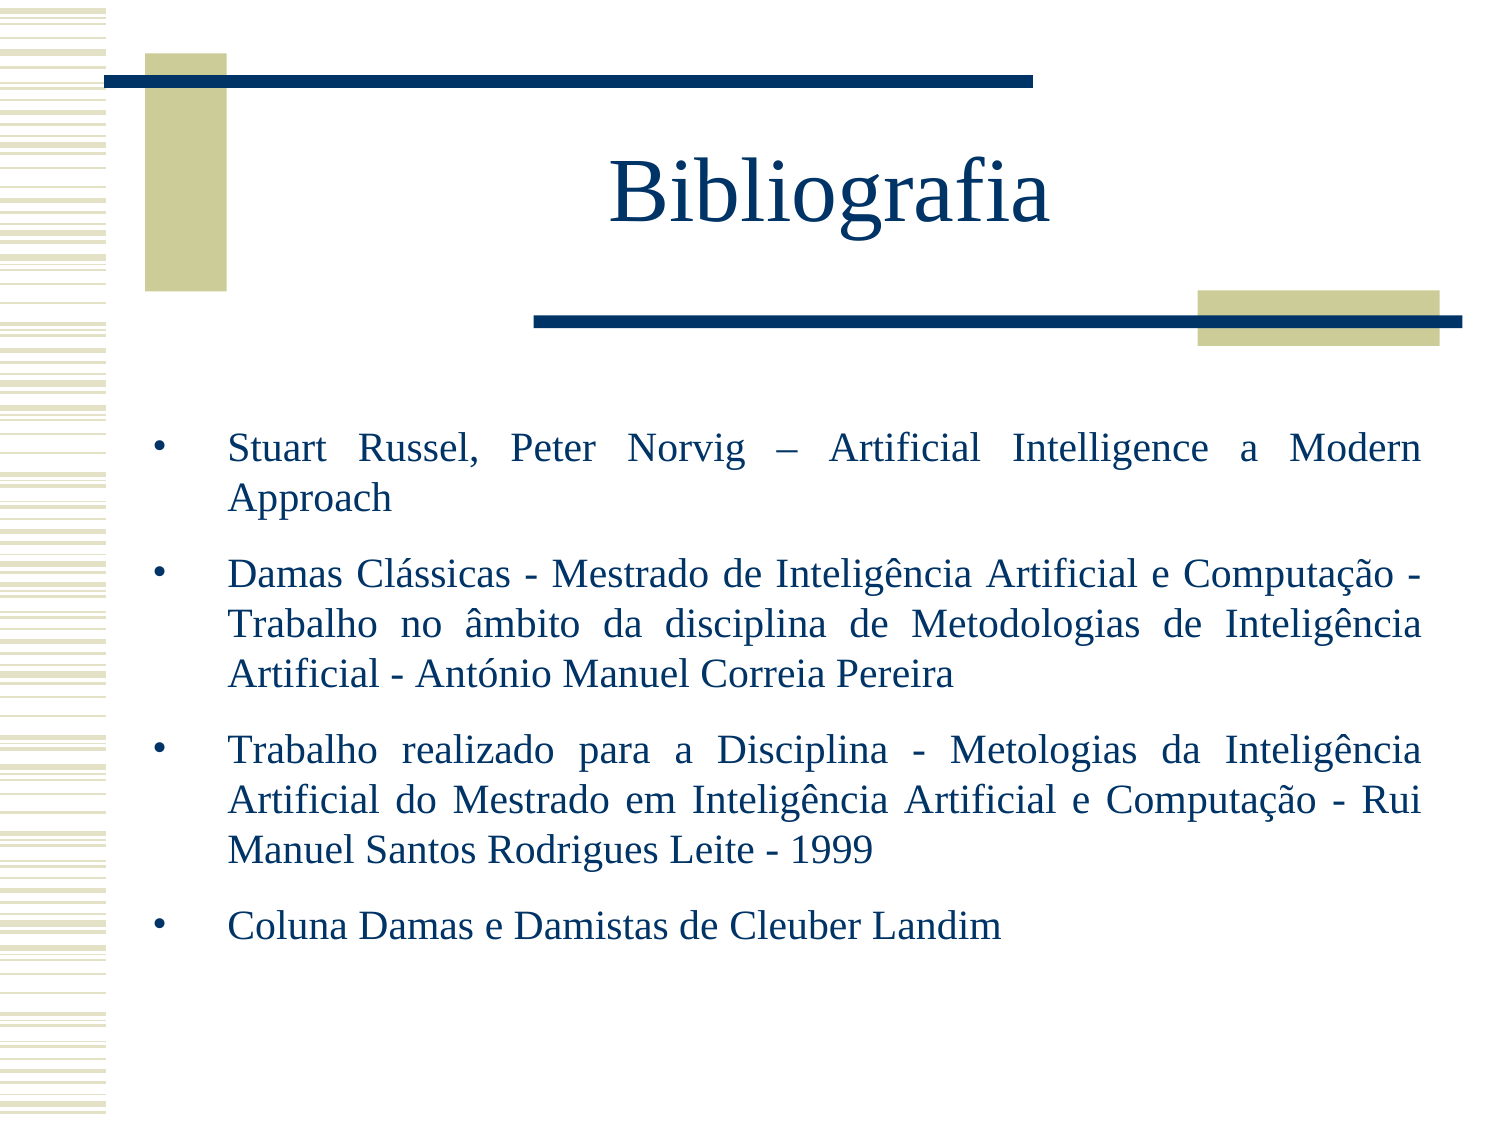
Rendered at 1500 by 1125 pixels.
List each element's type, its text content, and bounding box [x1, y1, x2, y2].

title Bibliografia [225, 99, 1436, 288]
text_box Stuart Russel, Peter Norvig – Artificial Intelligence a Modern Approach Damas Clássicas - Mestrado de Inteligência Artificial e Computação - Trabalho no âmbito da disciplina de Metodologias de Inteligência Artificial - António Manuel Correia Pereira Trabalho realizado para a Disciplina - Metologias da Inteligência Artificial do Mestrado em Inteligência Artificial e Computação - Rui Manuel Santos Rodrigues Leite - 1999 Coluna Damas e Damistas de Cleuber Landim [137, 412, 1438, 957]
